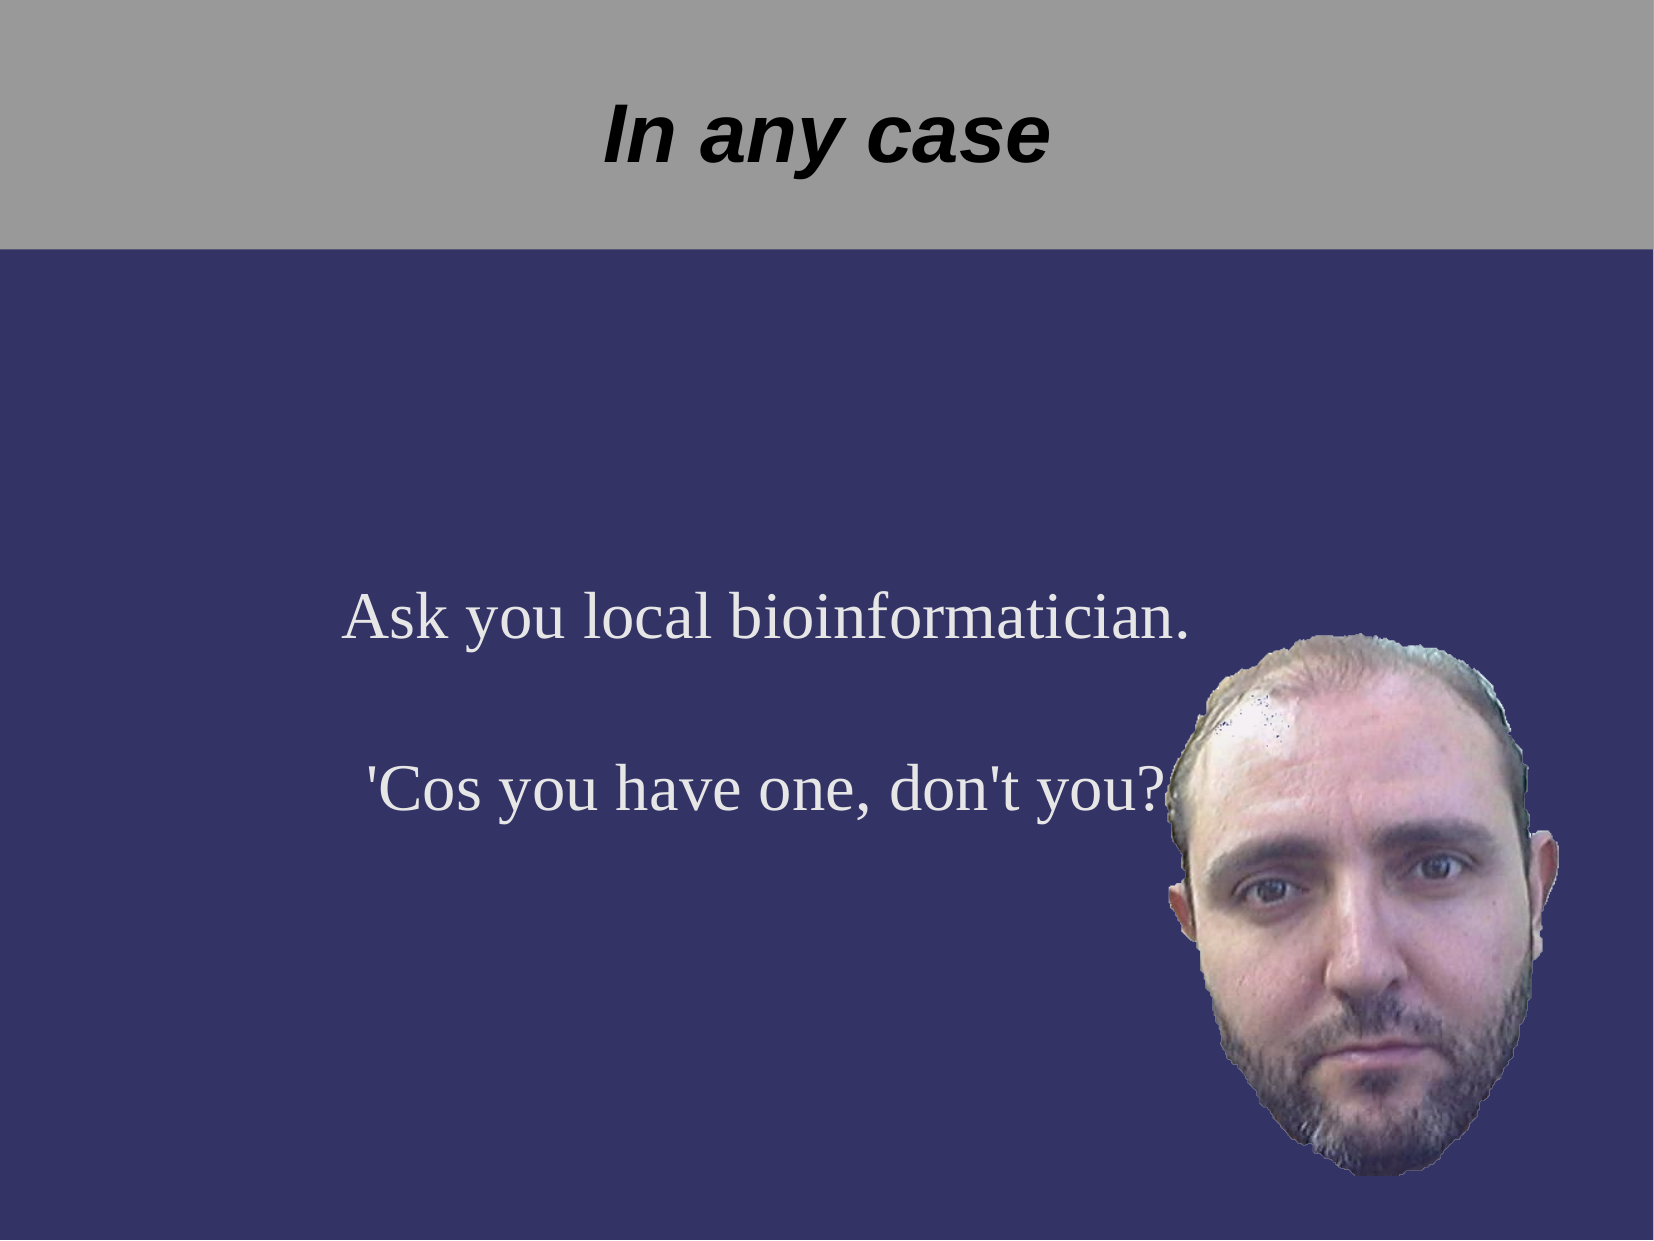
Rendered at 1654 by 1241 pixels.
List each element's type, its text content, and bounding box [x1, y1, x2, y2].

subtitle Ask you local bioinformatician. 'Cos you have one, don't you? [71, 225, 1463, 1007]
title In any case [121, 19, 1534, 227]
picture [1090, 633, 1634, 1177]
